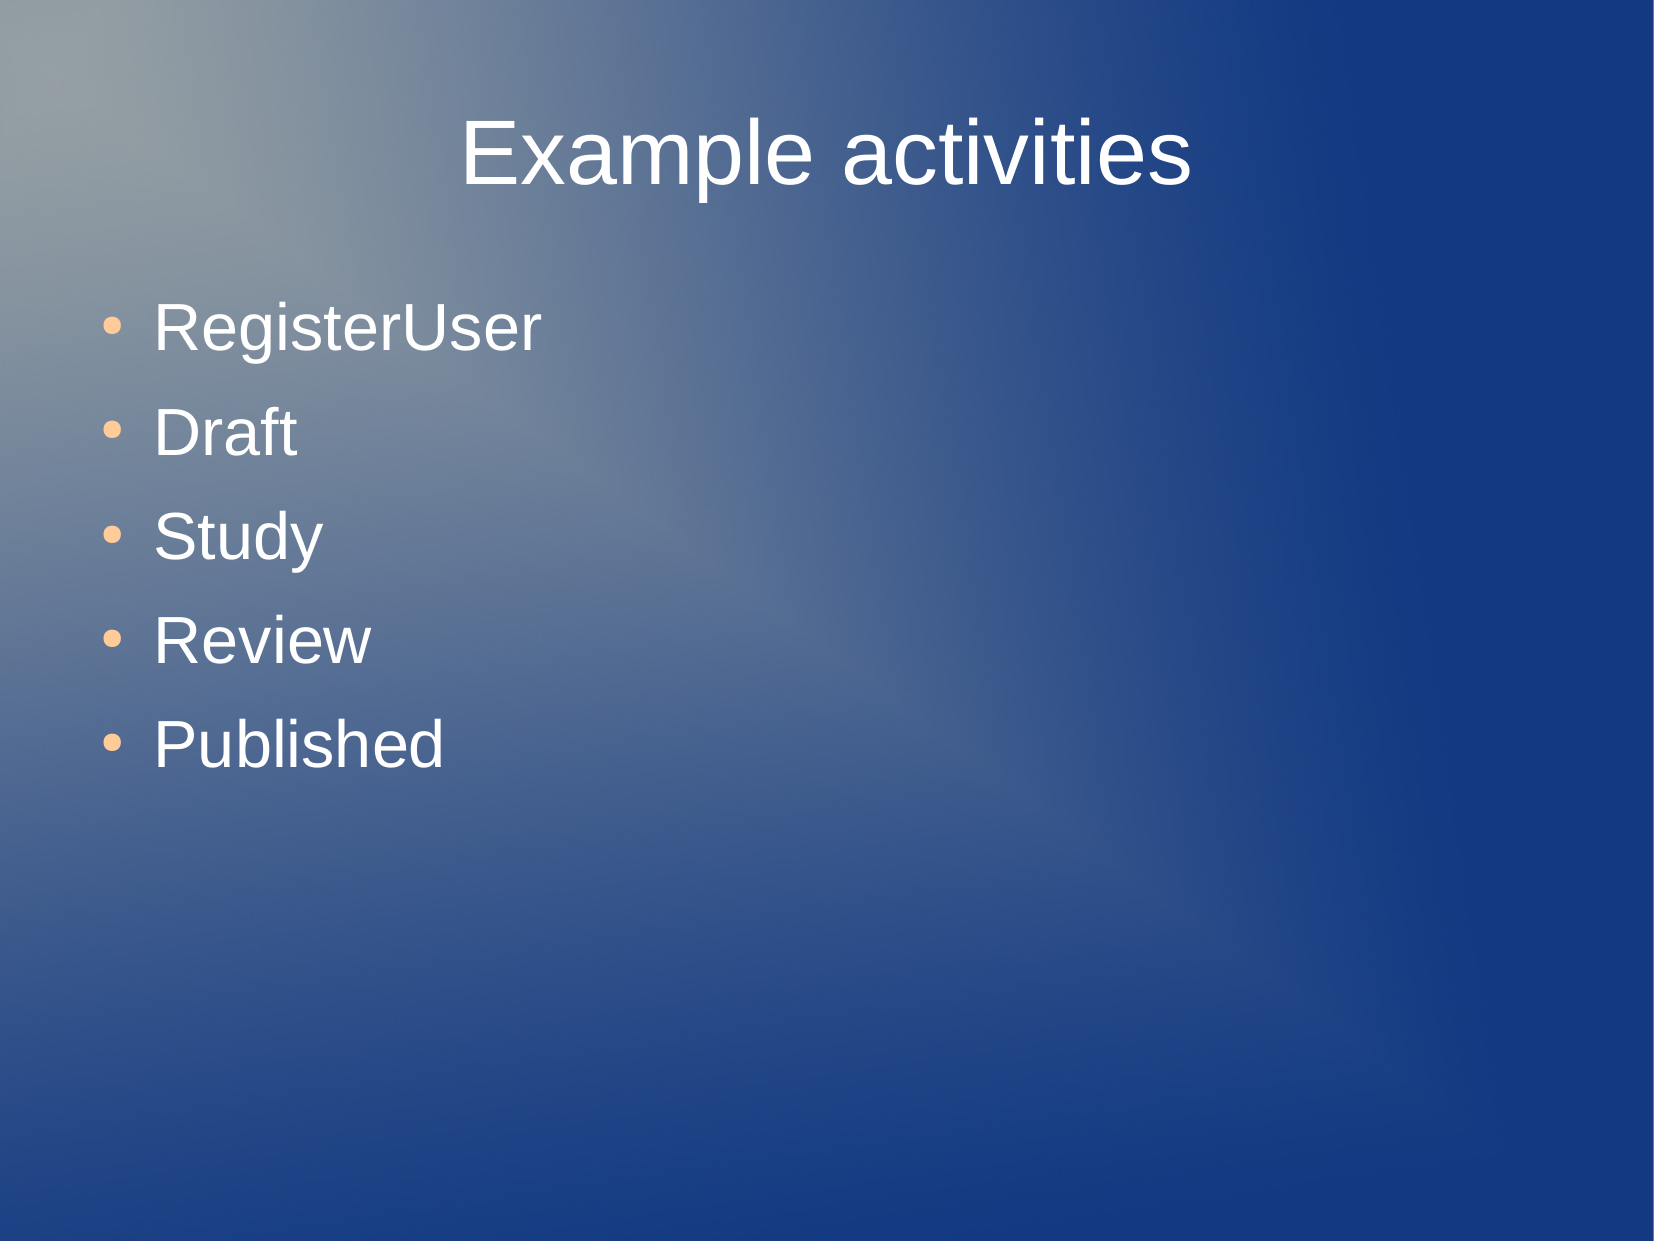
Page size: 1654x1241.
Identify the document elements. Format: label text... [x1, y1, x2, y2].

title Example activities [82, 49, 1571, 257]
list RegisterUser Draft Study Review Published [82, 290, 1571, 1109]
picture [0, 0, 1654, 1241]
